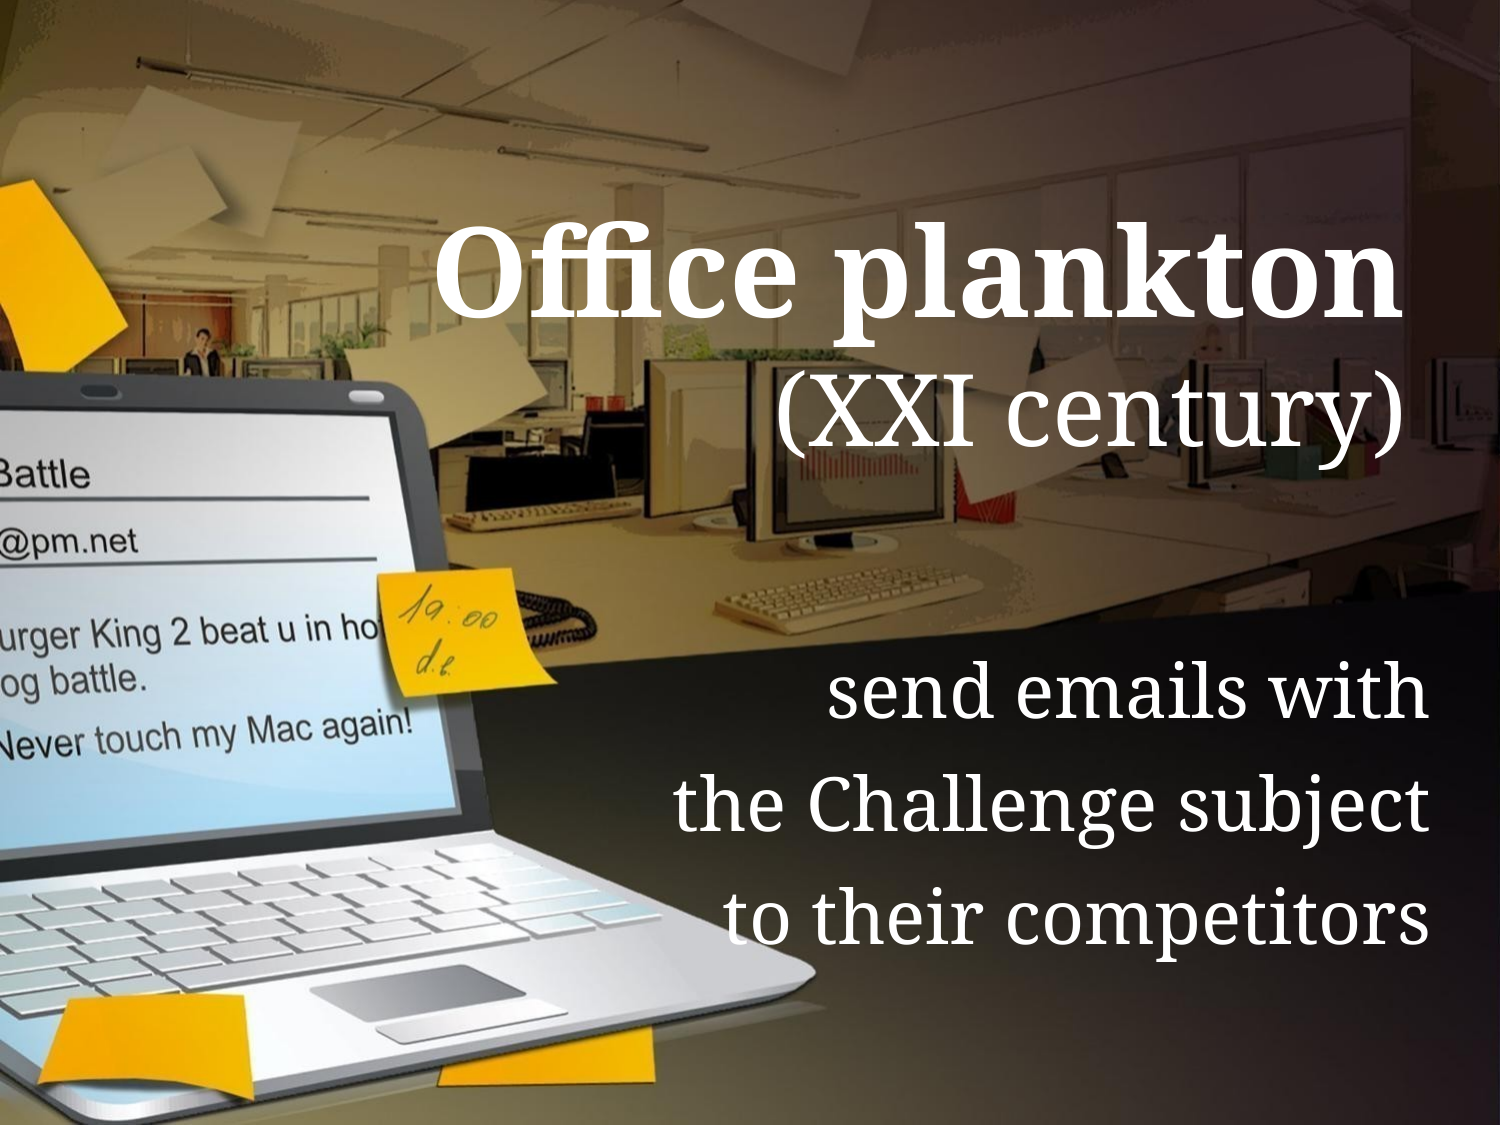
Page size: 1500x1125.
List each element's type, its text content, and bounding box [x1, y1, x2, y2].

list send emails with the Challenge subject to their competitors [643, 637, 1447, 1035]
title Office plankton (XXI century) [289, 195, 1423, 479]
picture [0, 0, 1500, 1125]
